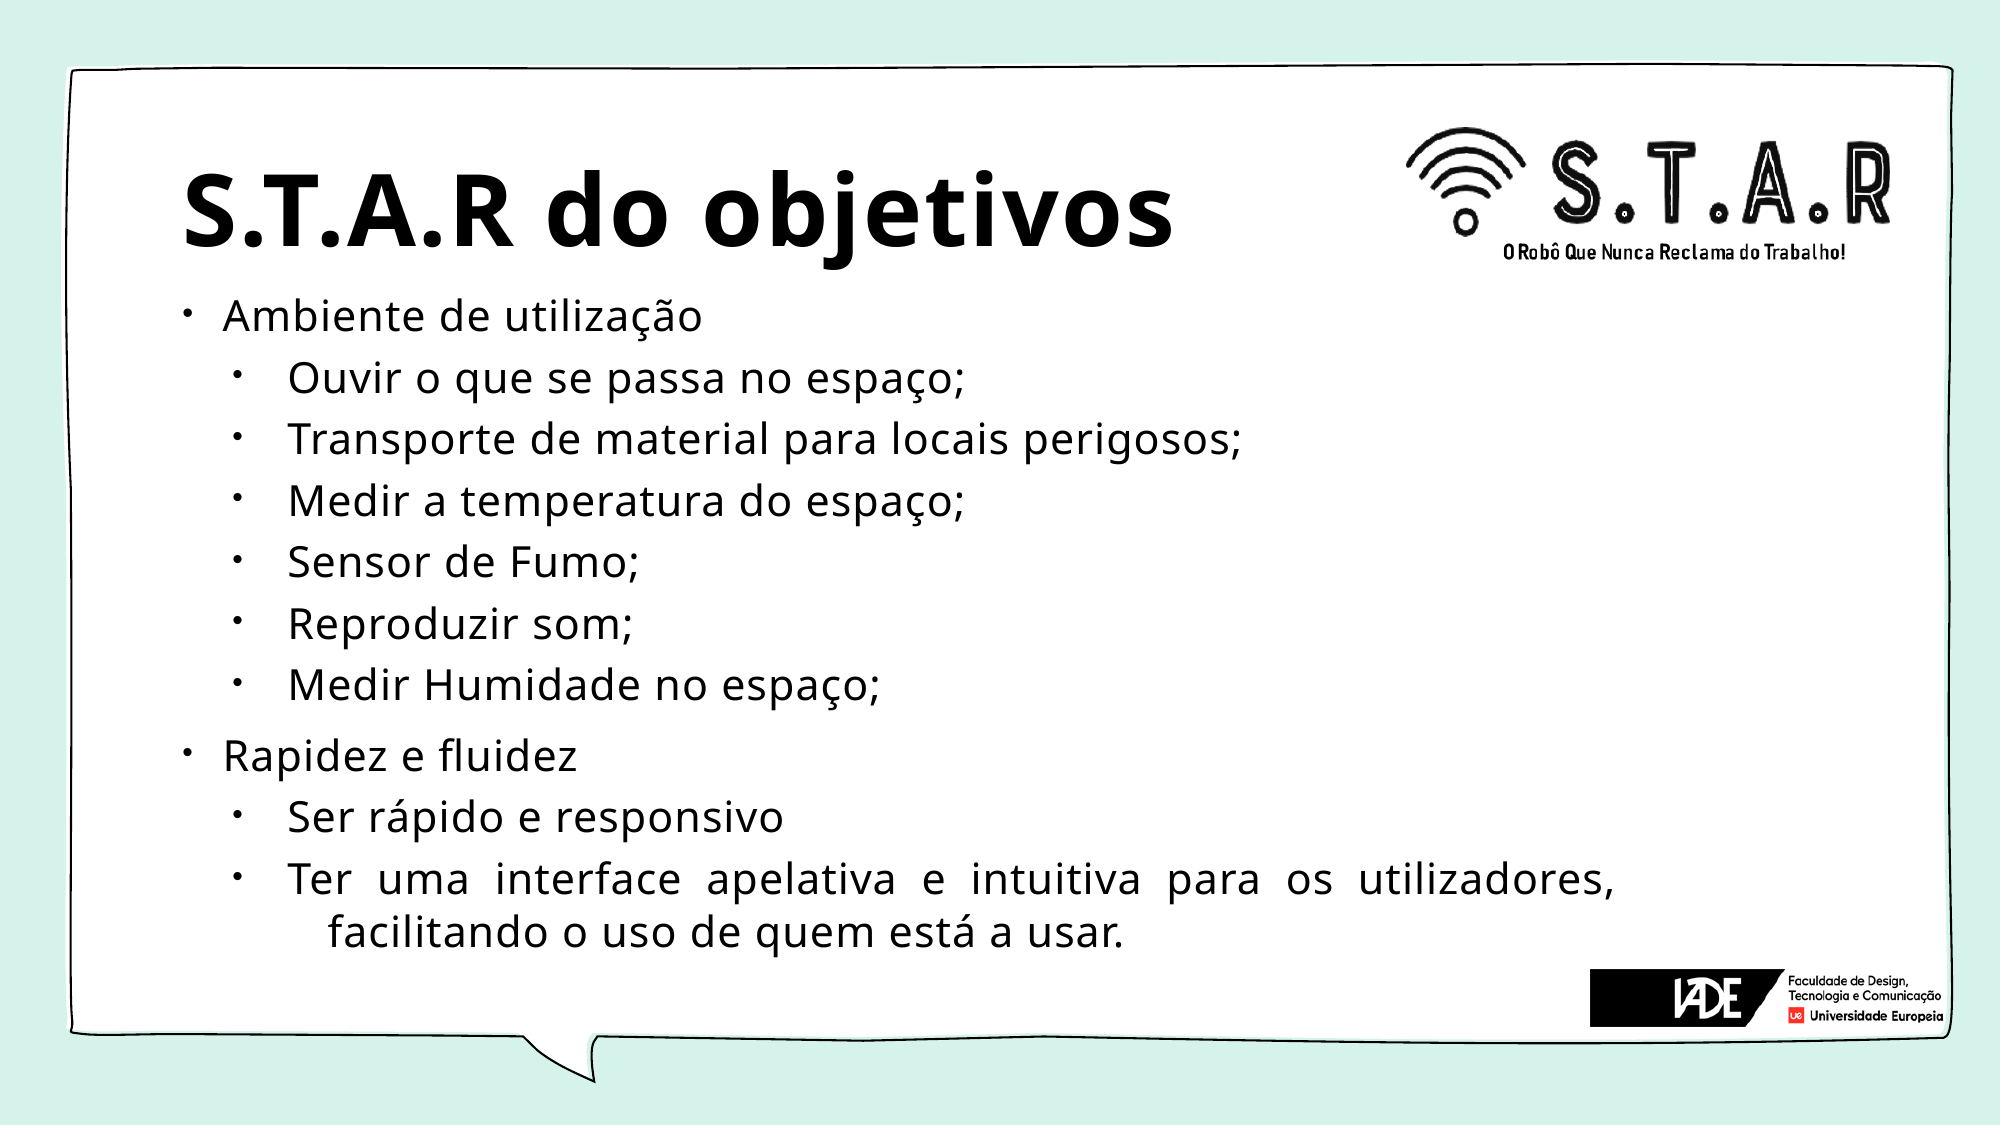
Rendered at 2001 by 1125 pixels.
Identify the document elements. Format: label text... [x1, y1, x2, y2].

picture [1401, 119, 1903, 270]
title S.T.A.R do objetivos [167, 91, 1863, 324]
picture [1582, 922, 1950, 1073]
list Ambiente de utilização Ouvir o que se passa no espaço; Transporte de material para locais perigosos; Medir a temperatura do espaço; Sensor de Fumo; Reproduzir som; Medir Humidade no espaço; Rapidez e fluidez Ser rápido e responsivo Ter uma interface apelativa e intuitiva para os utilizadores, facilitando o uso de quem está a usar. [167, 282, 1725, 971]
